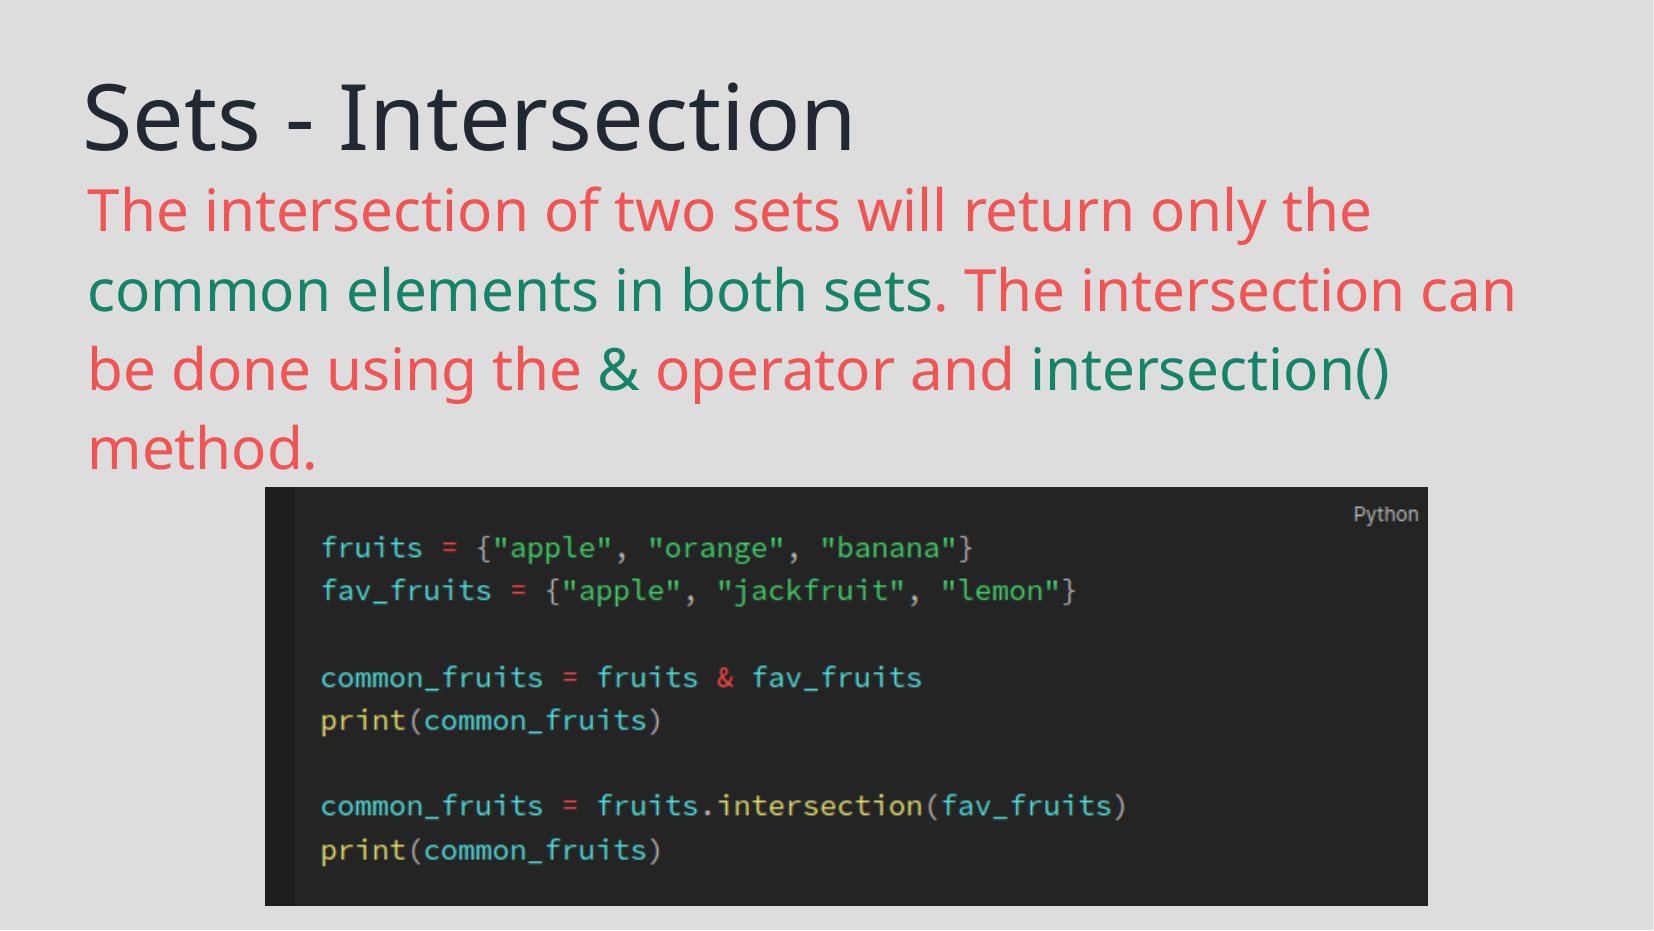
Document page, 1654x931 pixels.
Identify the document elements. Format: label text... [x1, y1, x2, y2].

text_box The intersection of two sets will return only the common elements in both sets. The intersection can be done using the & operator and intersection() method. [37, 162, 1538, 601]
picture [265, 487, 1428, 906]
title Sets - Intersection [82, 37, 1538, 162]
